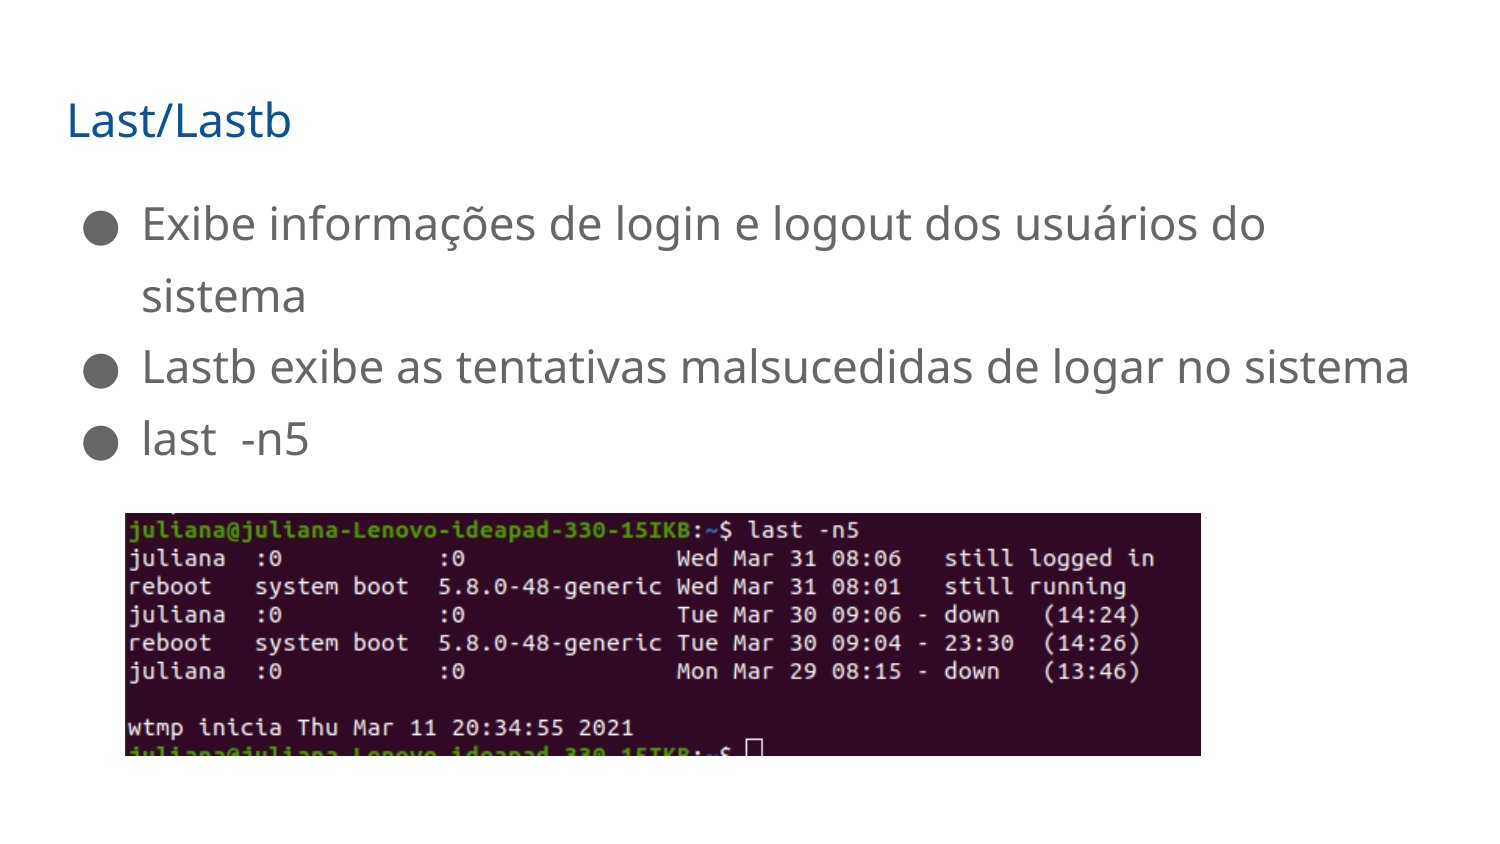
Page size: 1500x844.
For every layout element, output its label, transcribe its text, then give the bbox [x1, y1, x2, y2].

list Exibe informações de login e logout dos usuários do sistema Lastb exibe as tentativas malsucedidas de logar no sistema last -n5 [51, 166, 1449, 728]
picture [125, 513, 1201, 756]
title Last/Lastb [51, 72, 1449, 166]
